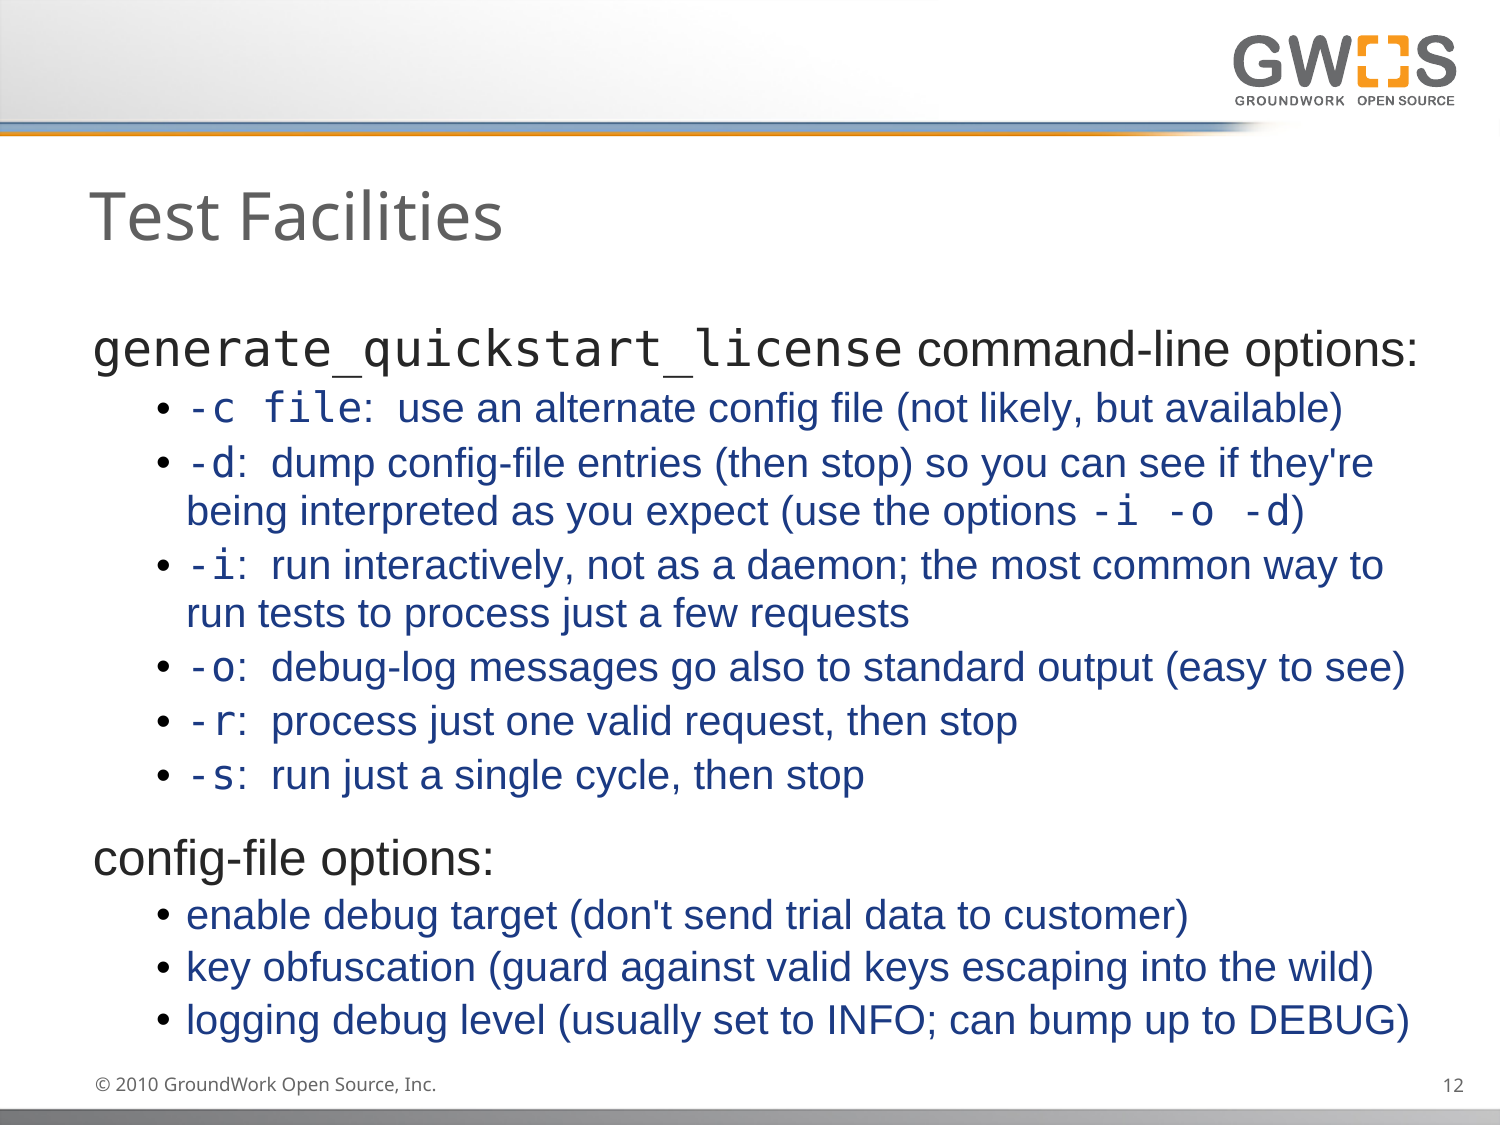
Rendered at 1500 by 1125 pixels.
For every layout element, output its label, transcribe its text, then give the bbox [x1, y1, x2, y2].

list generate_quickstart_license command-line options: -c file: use an alternate config file (not likely, but available) -d: dump config-file entries (then stop) so you can see if they're being interpreted as you expect (use the options -i -o -d) -i: run interactively, not as a daemon; the most common way to run tests to process just a few requests -o: debug-log messages go also to standard output (easy to see) -r: process just one valid request, then stop -s: run just a single cycle, then stop config-file options: enable debug target (don't send trial data to customer) key obfuscation (guard against valid keys escaping into the wild) logging debug level (usually set to INFO; can bump up to DEBUG) [58, 311, 1459, 1051]
picture [0, 0, 1500, 1125]
title Test Facilities [75, 161, 1459, 259]
